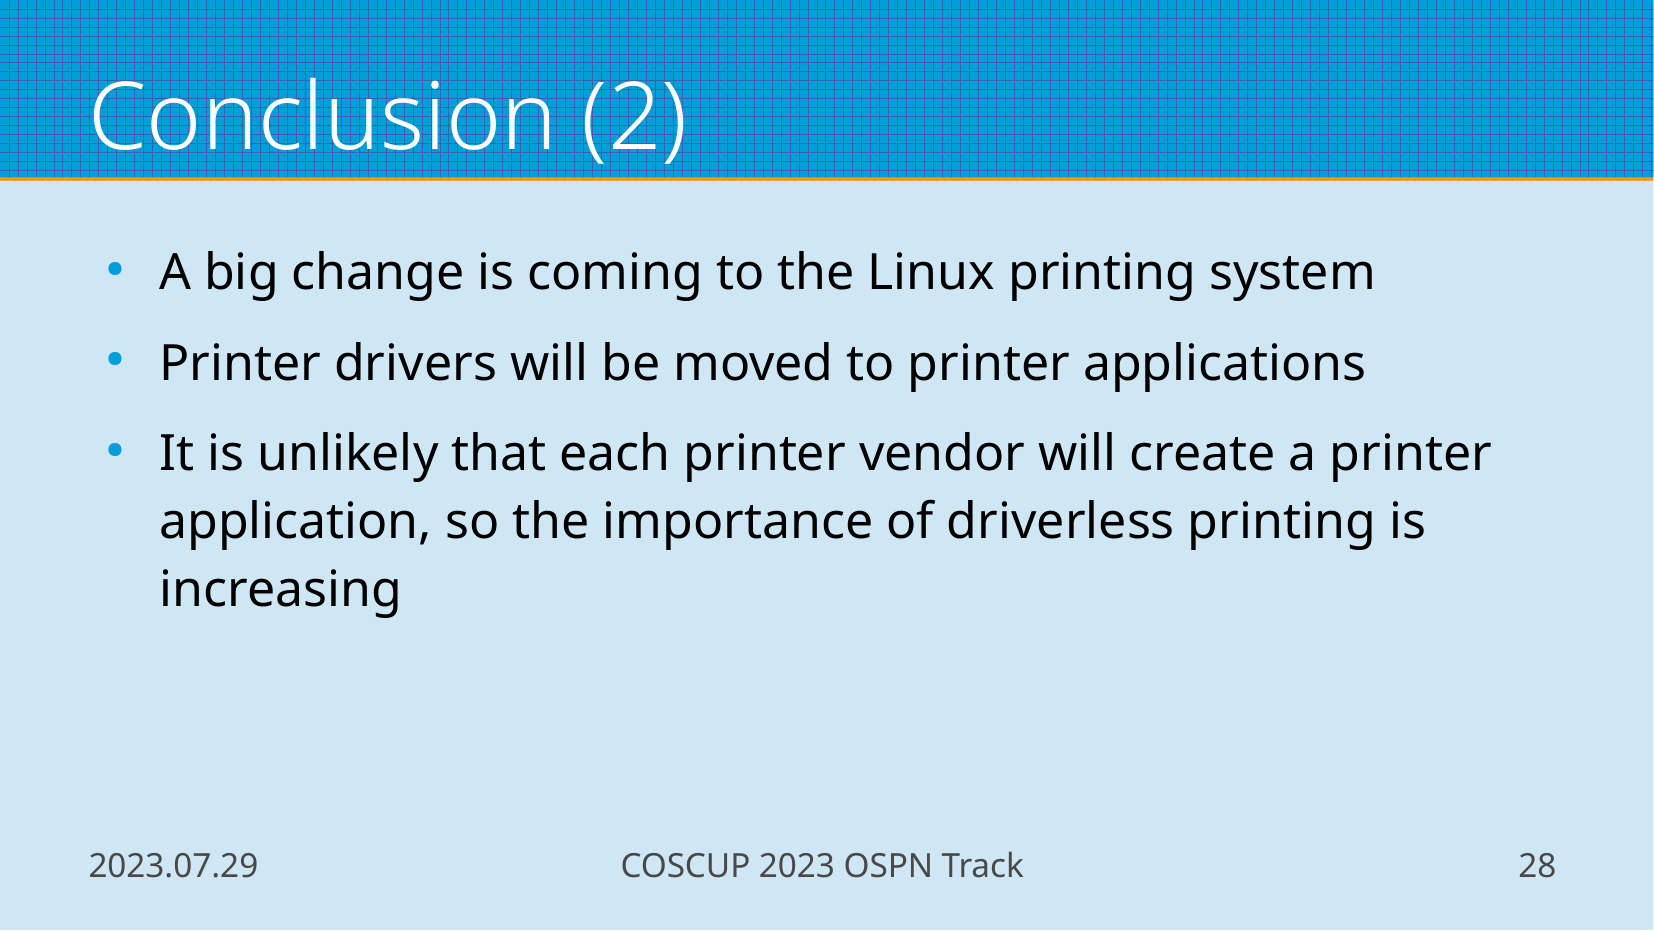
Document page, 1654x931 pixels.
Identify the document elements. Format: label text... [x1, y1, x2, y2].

list A big change is coming to the Linux printing system Printer drivers will be moved to printer applications It is unlikely that each printer vendor will create a printer application, so the importance of driverless printing is increasing [88, 236, 1565, 813]
title Conclusion (2) [88, 14, 1565, 178]
